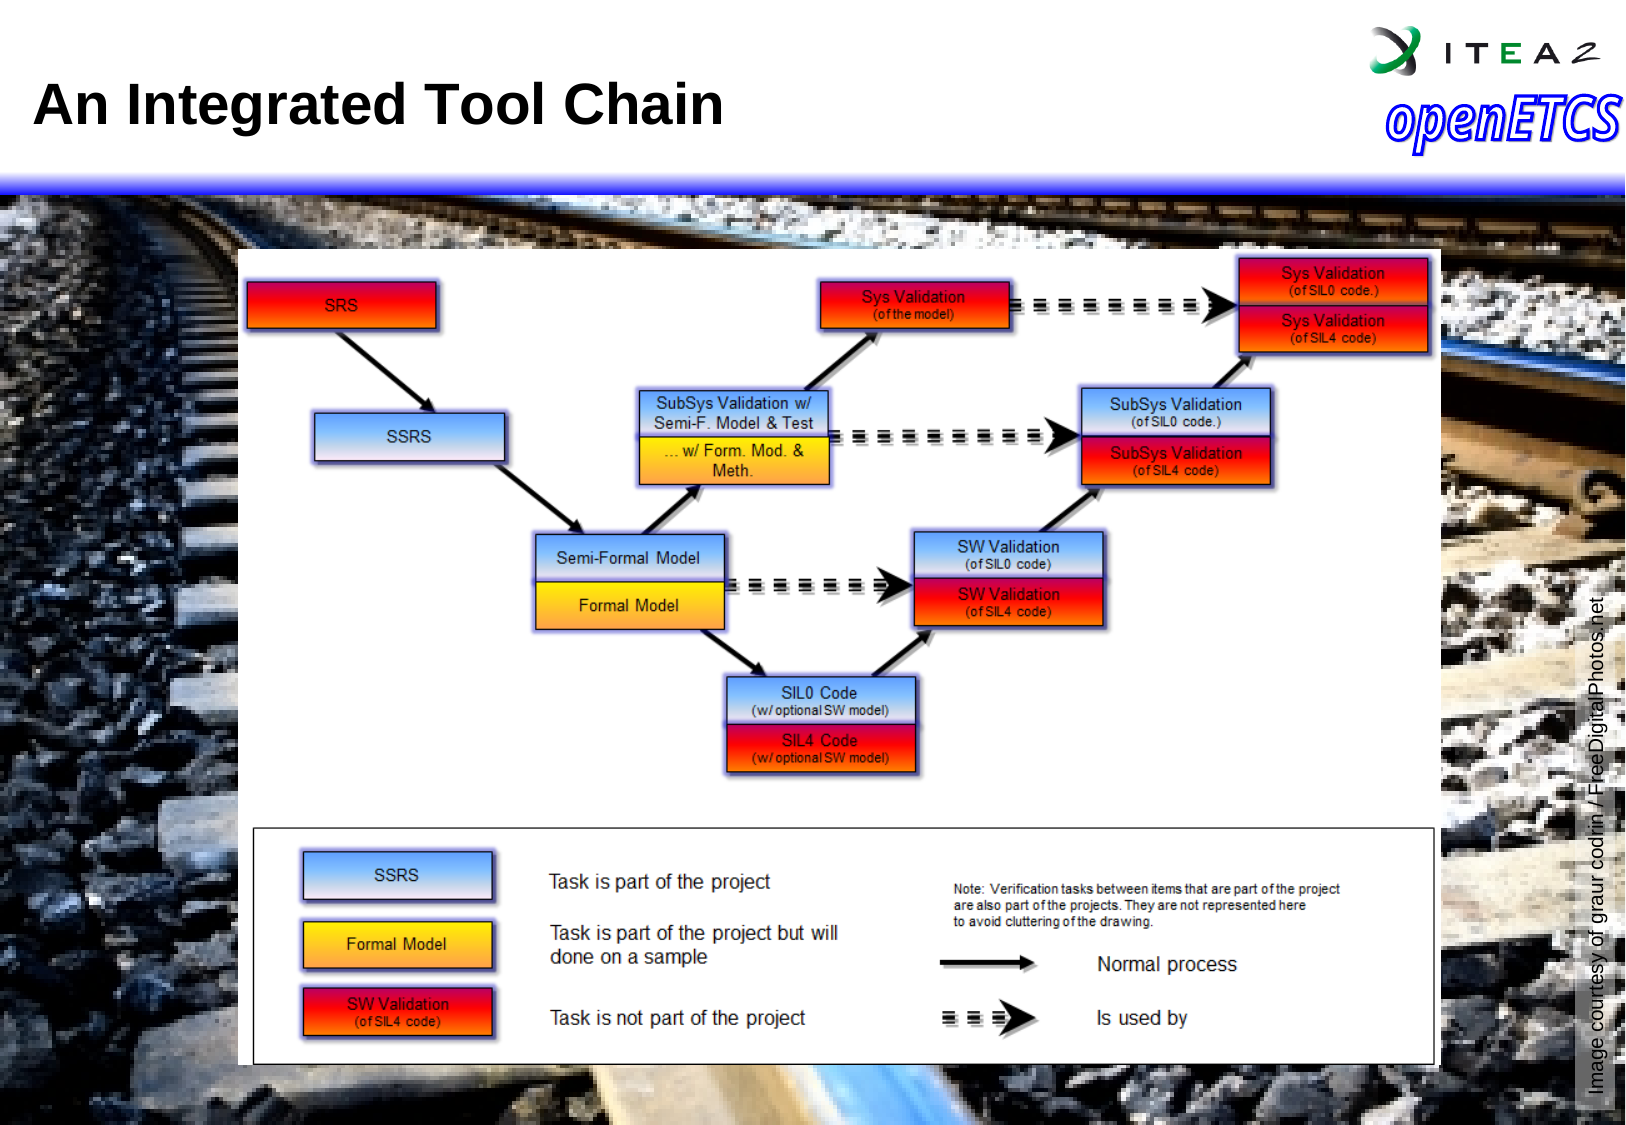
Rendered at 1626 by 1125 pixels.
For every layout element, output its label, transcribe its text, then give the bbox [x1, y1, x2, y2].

picture [0, 195, 1626, 1125]
picture [1348, 26, 1626, 76]
text_box Image courtesy of graur codrin / FreeDigitalPhotos.net [1575, 570, 1615, 1111]
title An Integrated Tool Chain [32, 66, 1356, 173]
